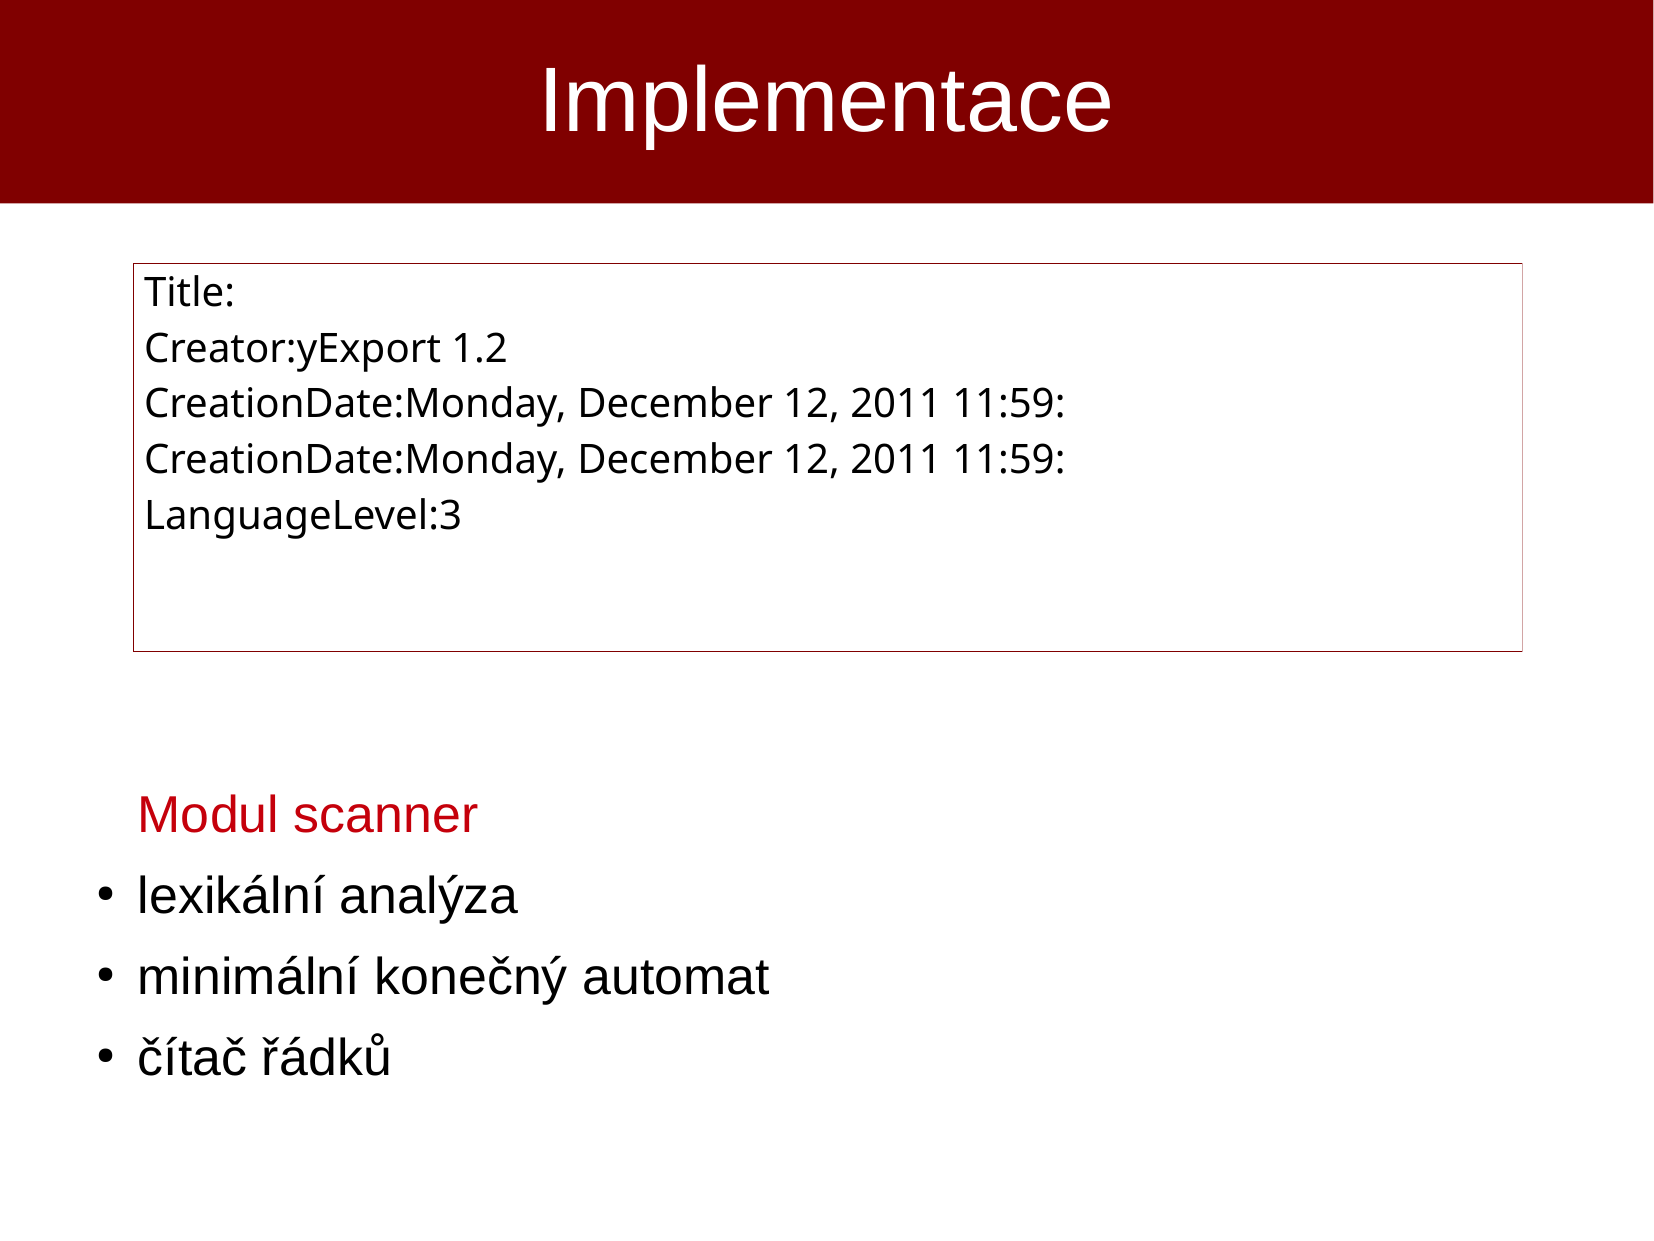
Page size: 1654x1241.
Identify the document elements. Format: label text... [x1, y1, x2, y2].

picture [130, 260, 1523, 652]
list Modul scanner lexikální analýza minimální konečný automat čítač řádků [82, 785, 1571, 1091]
title Implementace [0, 0, 1654, 204]
